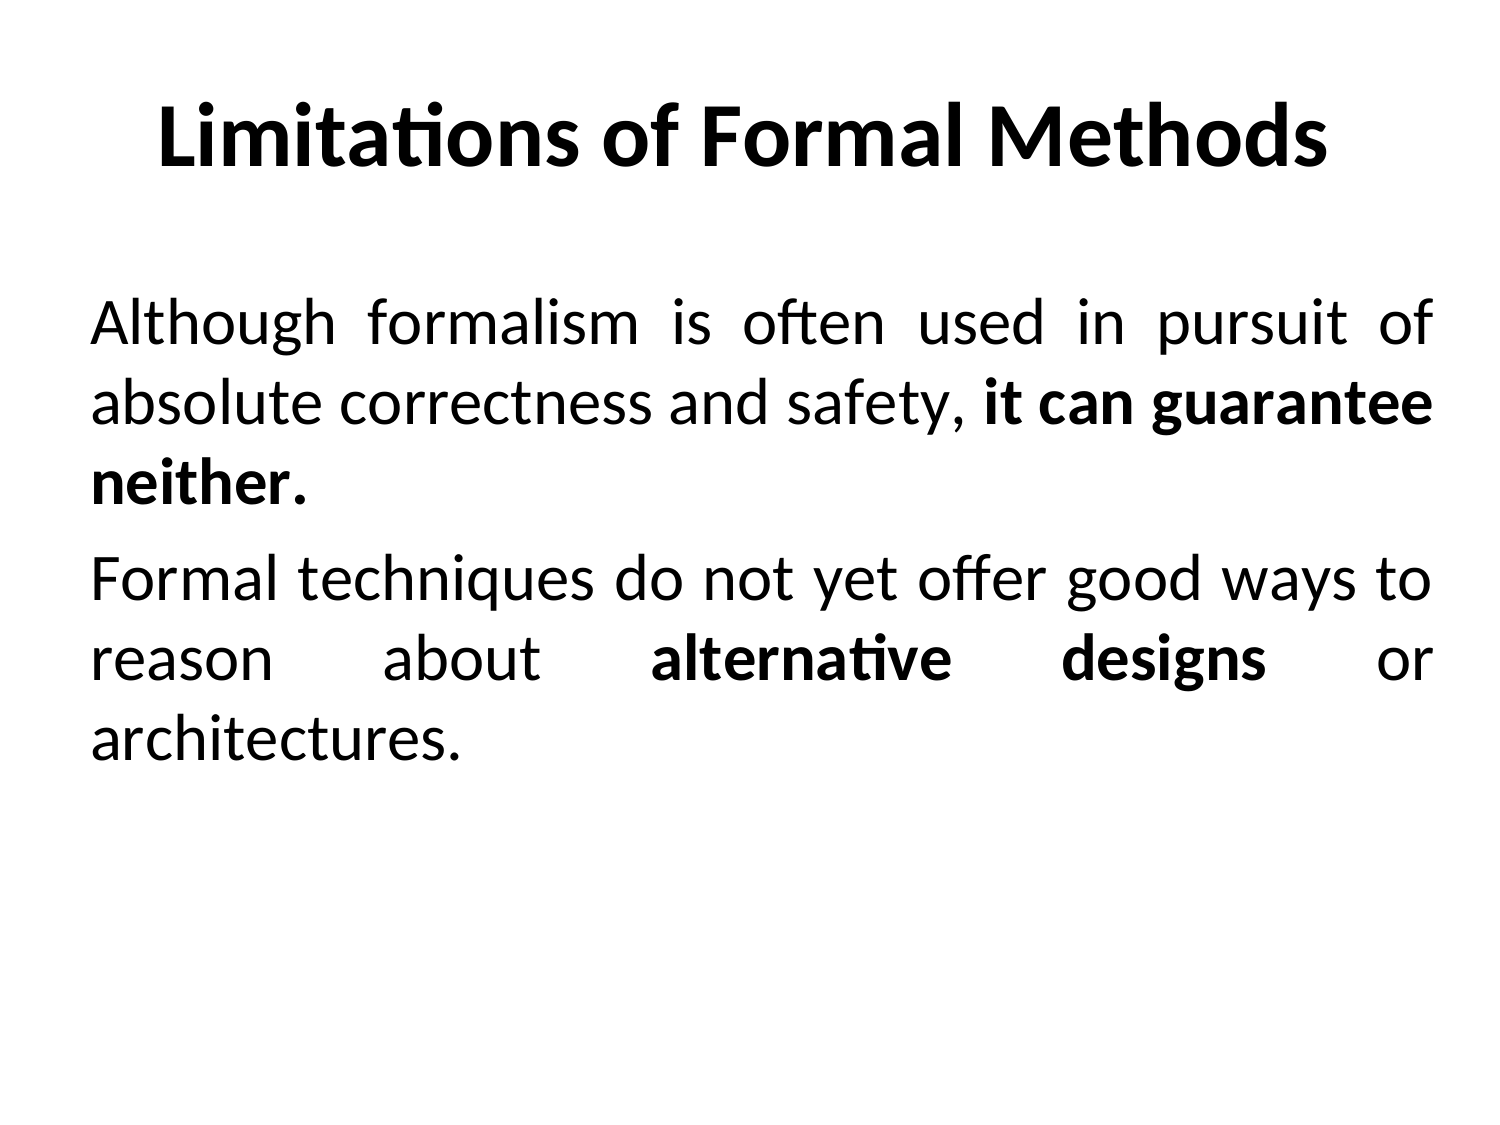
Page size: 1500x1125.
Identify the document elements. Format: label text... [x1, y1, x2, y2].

title Limitations of Formal Methods [0, 21, 1488, 238]
subtitle Although formalism is often used in pursuit of absolute correctness and safety, it can guarantee neither. Formal techniques do not yet offer good ways to reason about alternative designs or architectures. [75, 270, 1450, 1125]
